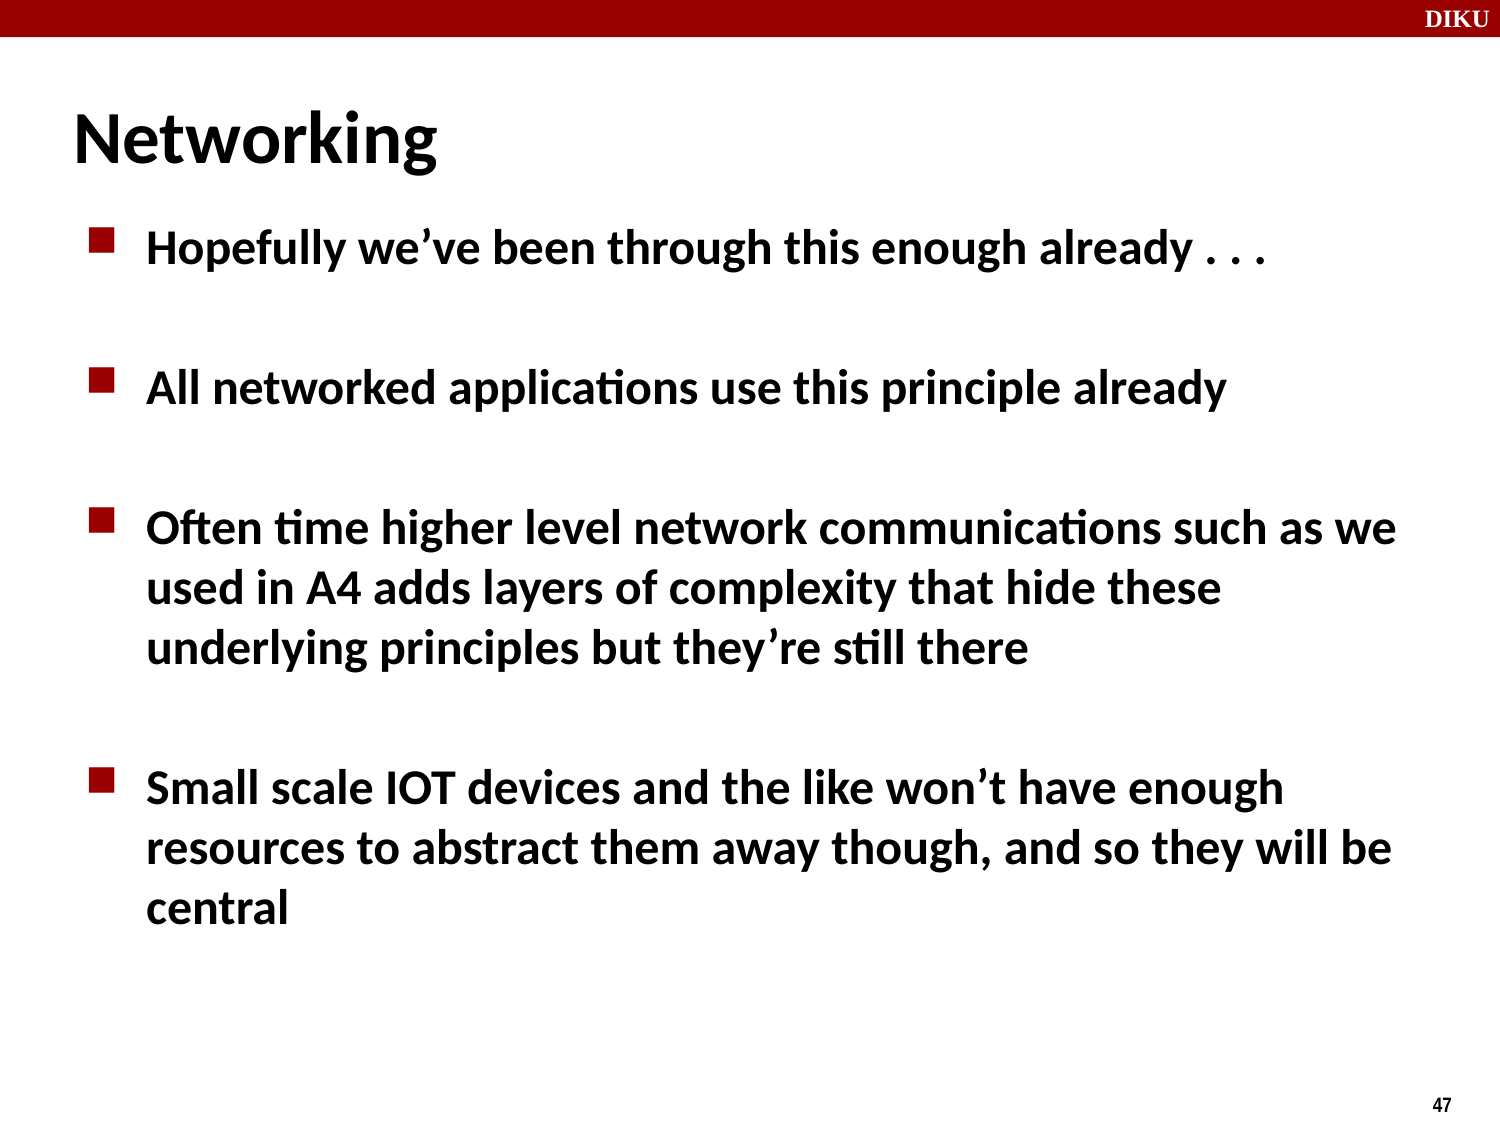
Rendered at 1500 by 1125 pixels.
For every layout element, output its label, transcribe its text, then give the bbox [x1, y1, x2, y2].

text_box Networking [58, 71, 1304, 197]
text_box Hopefully we’ve been through this enough already . . . All networked applications use this principle already Often time higher level network communications such as we used in A4 adds layers of complexity that hide these underlying principles but they’re still there Small scale IOT devices and the like won’t have enough resources to abstract them away though, and so they will be central [74, 207, 1421, 631]
